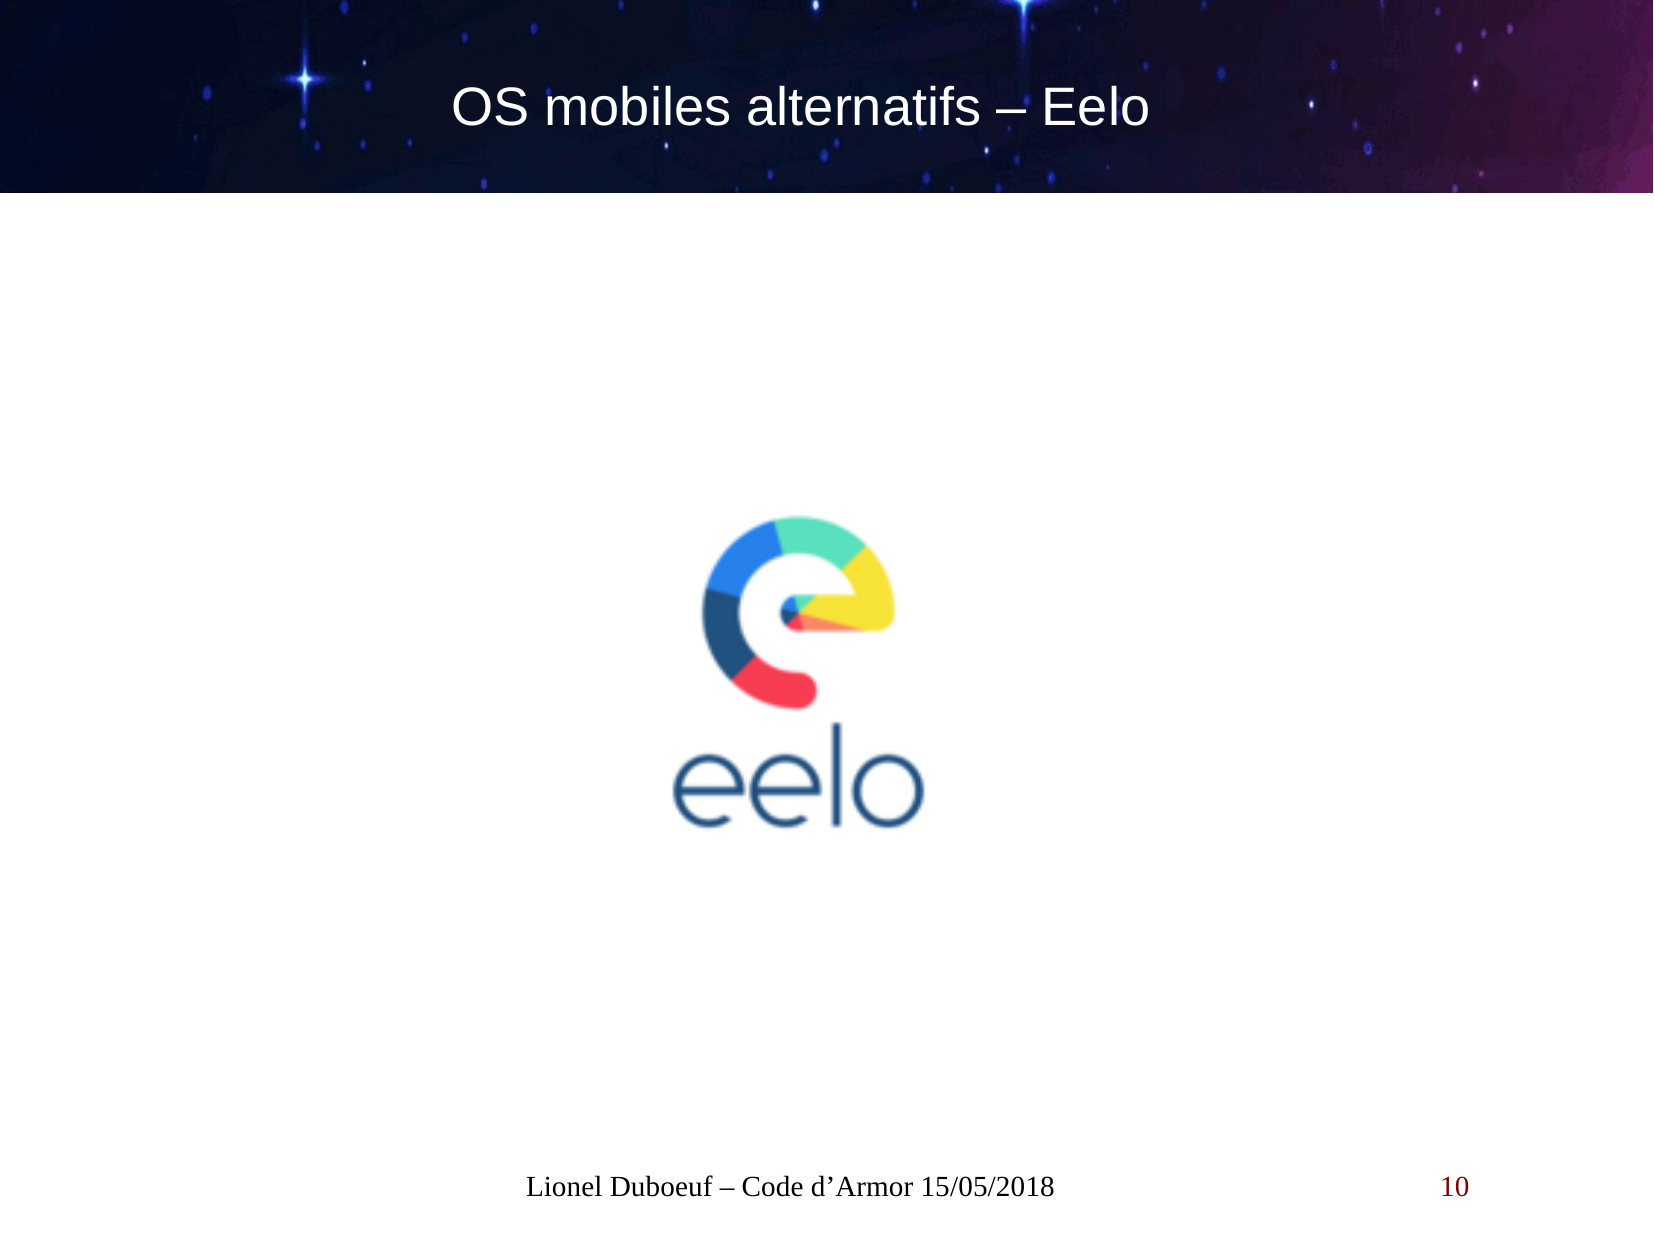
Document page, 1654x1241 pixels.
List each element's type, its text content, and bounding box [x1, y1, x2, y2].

picture [0, 0, 1653, 193]
title OS mobiles alternatifs – Eelo [57, 2, 1546, 211]
picture [383, 508, 1216, 841]
